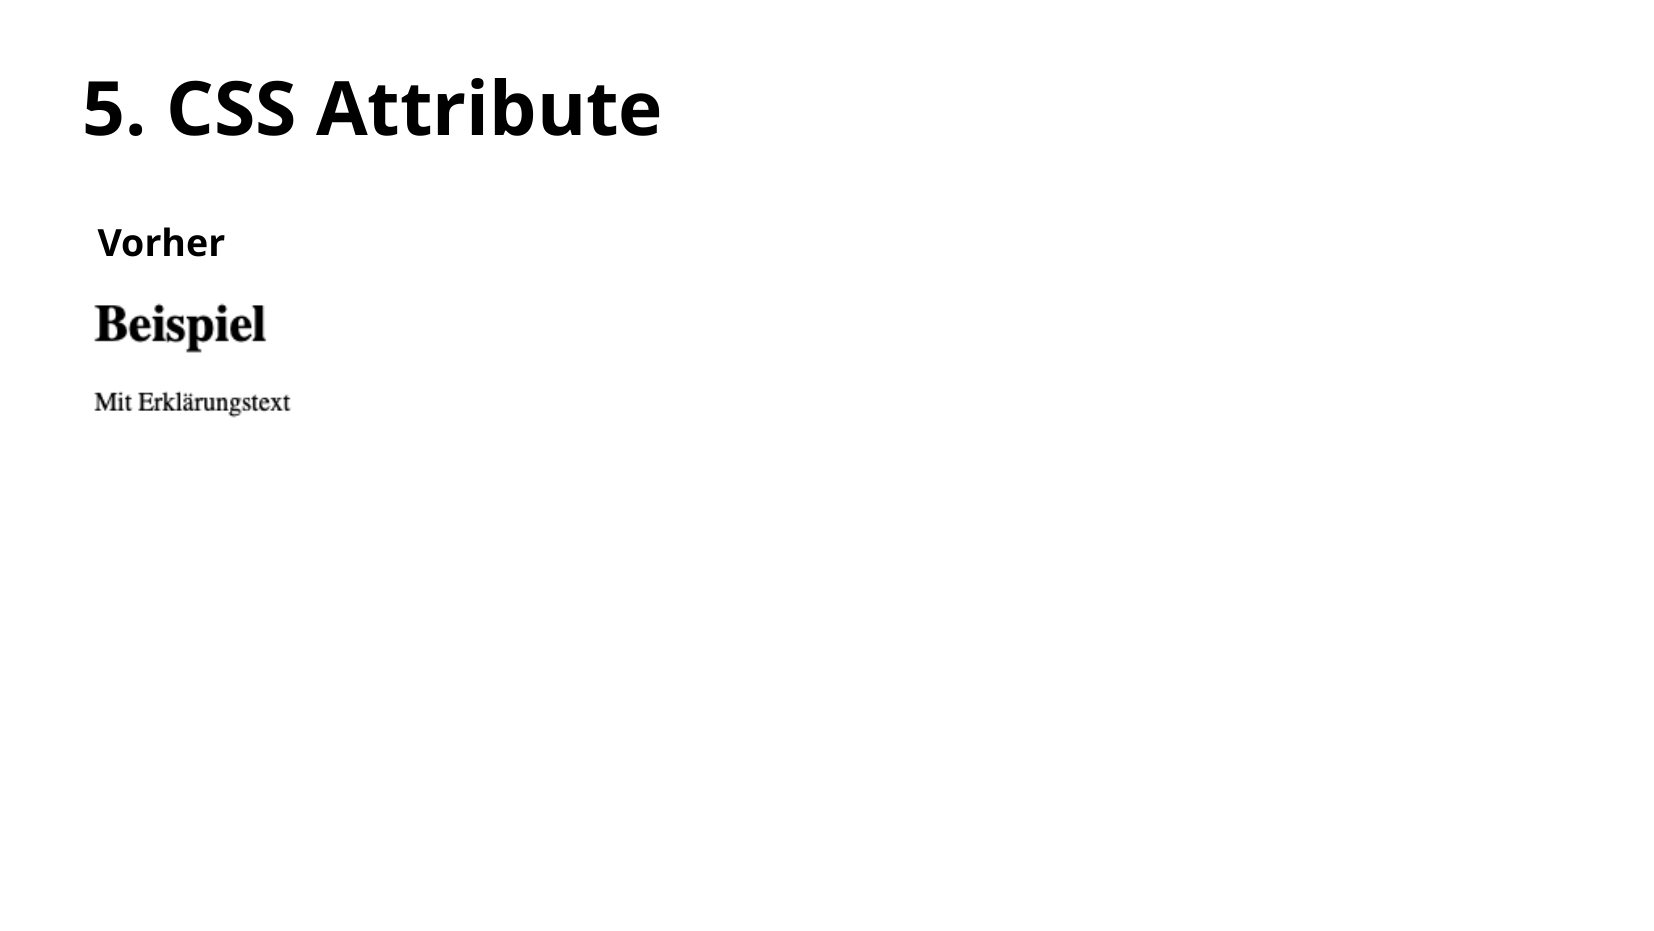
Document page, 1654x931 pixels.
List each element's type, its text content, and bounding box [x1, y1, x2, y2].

picture [82, 283, 922, 445]
title 5. CSS Attribute [82, 59, 1571, 154]
text_box Vorher [82, 209, 225, 272]
